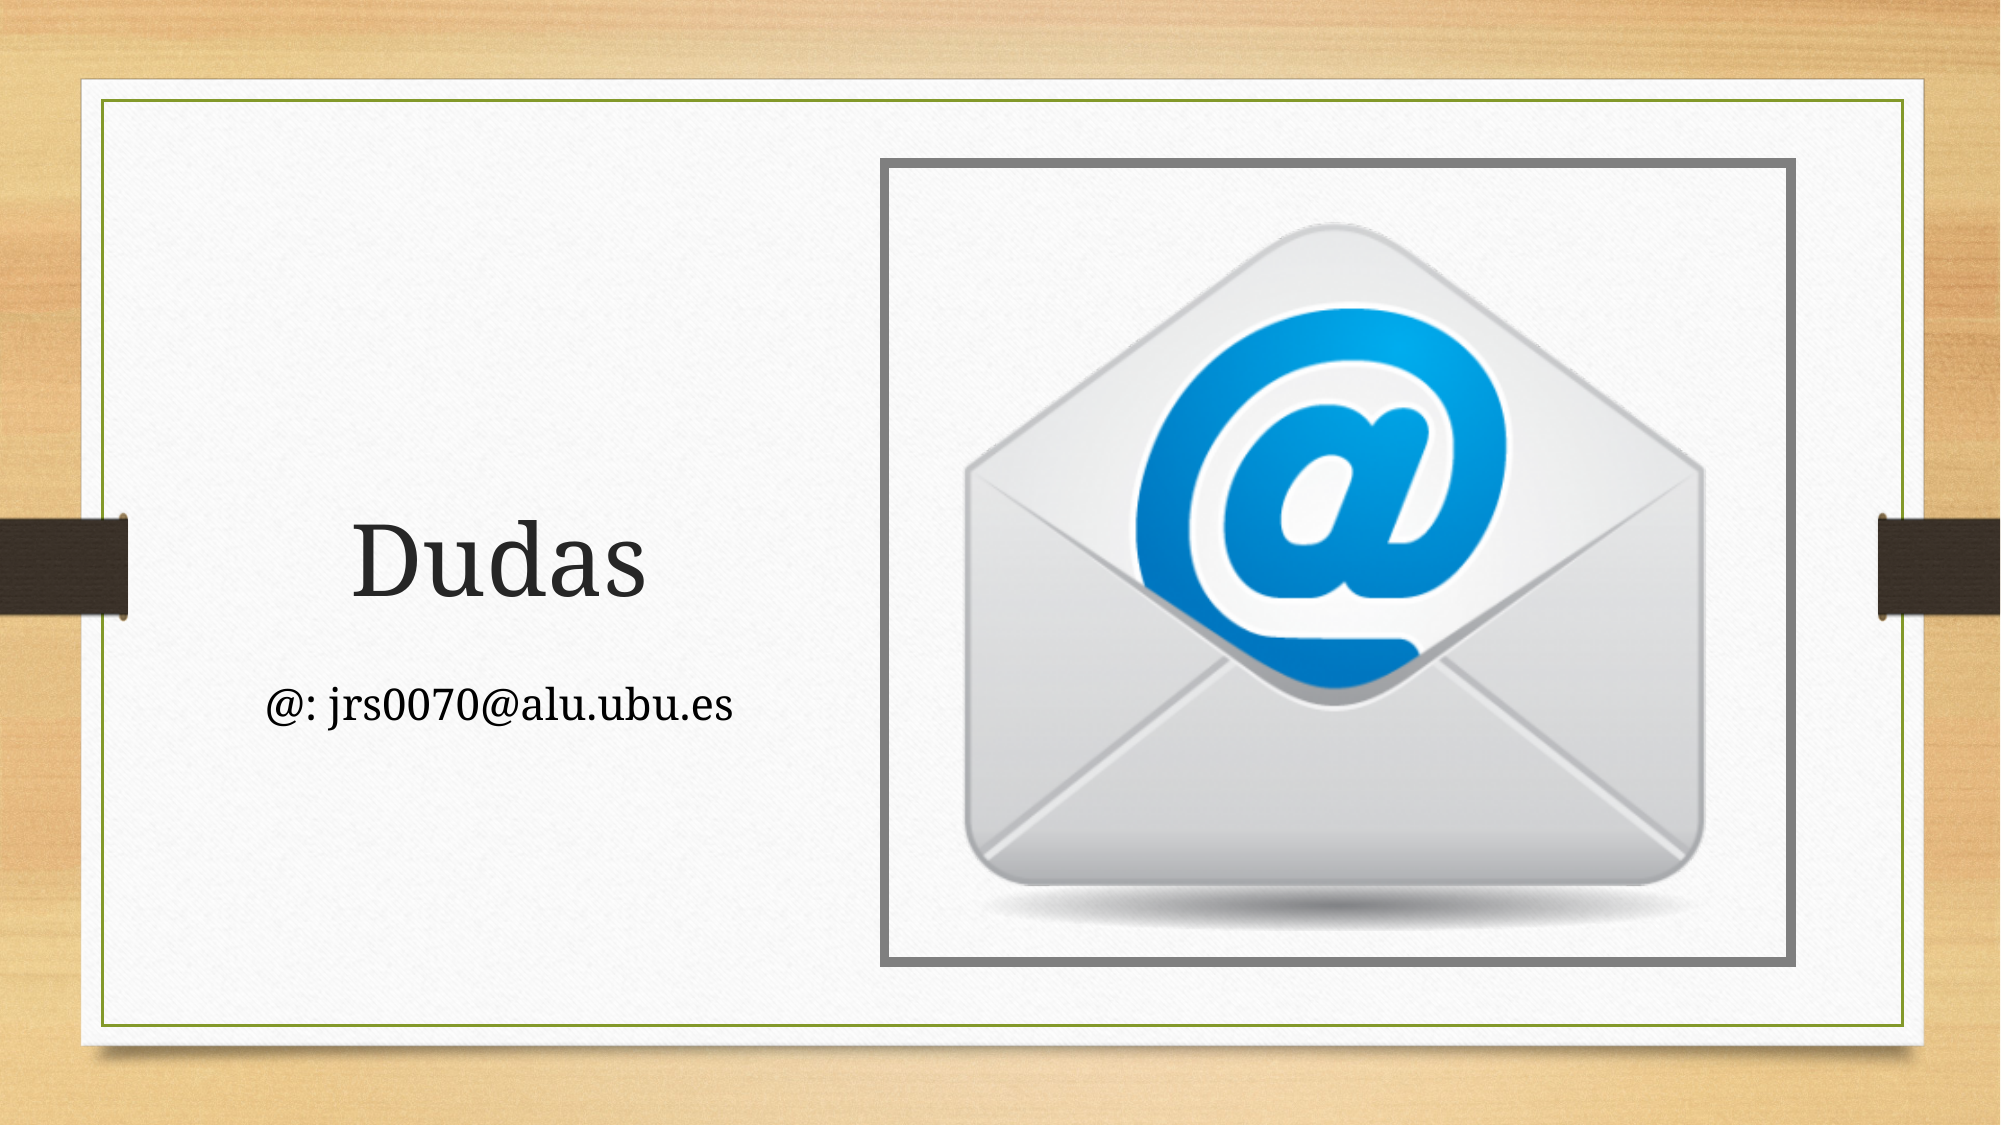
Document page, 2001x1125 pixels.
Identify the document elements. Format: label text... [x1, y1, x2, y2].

title Dudas [163, 161, 836, 625]
list @: jrs0070@alu.ubu.es [163, 668, 836, 945]
picture [0, 0, 2000, 1125]
